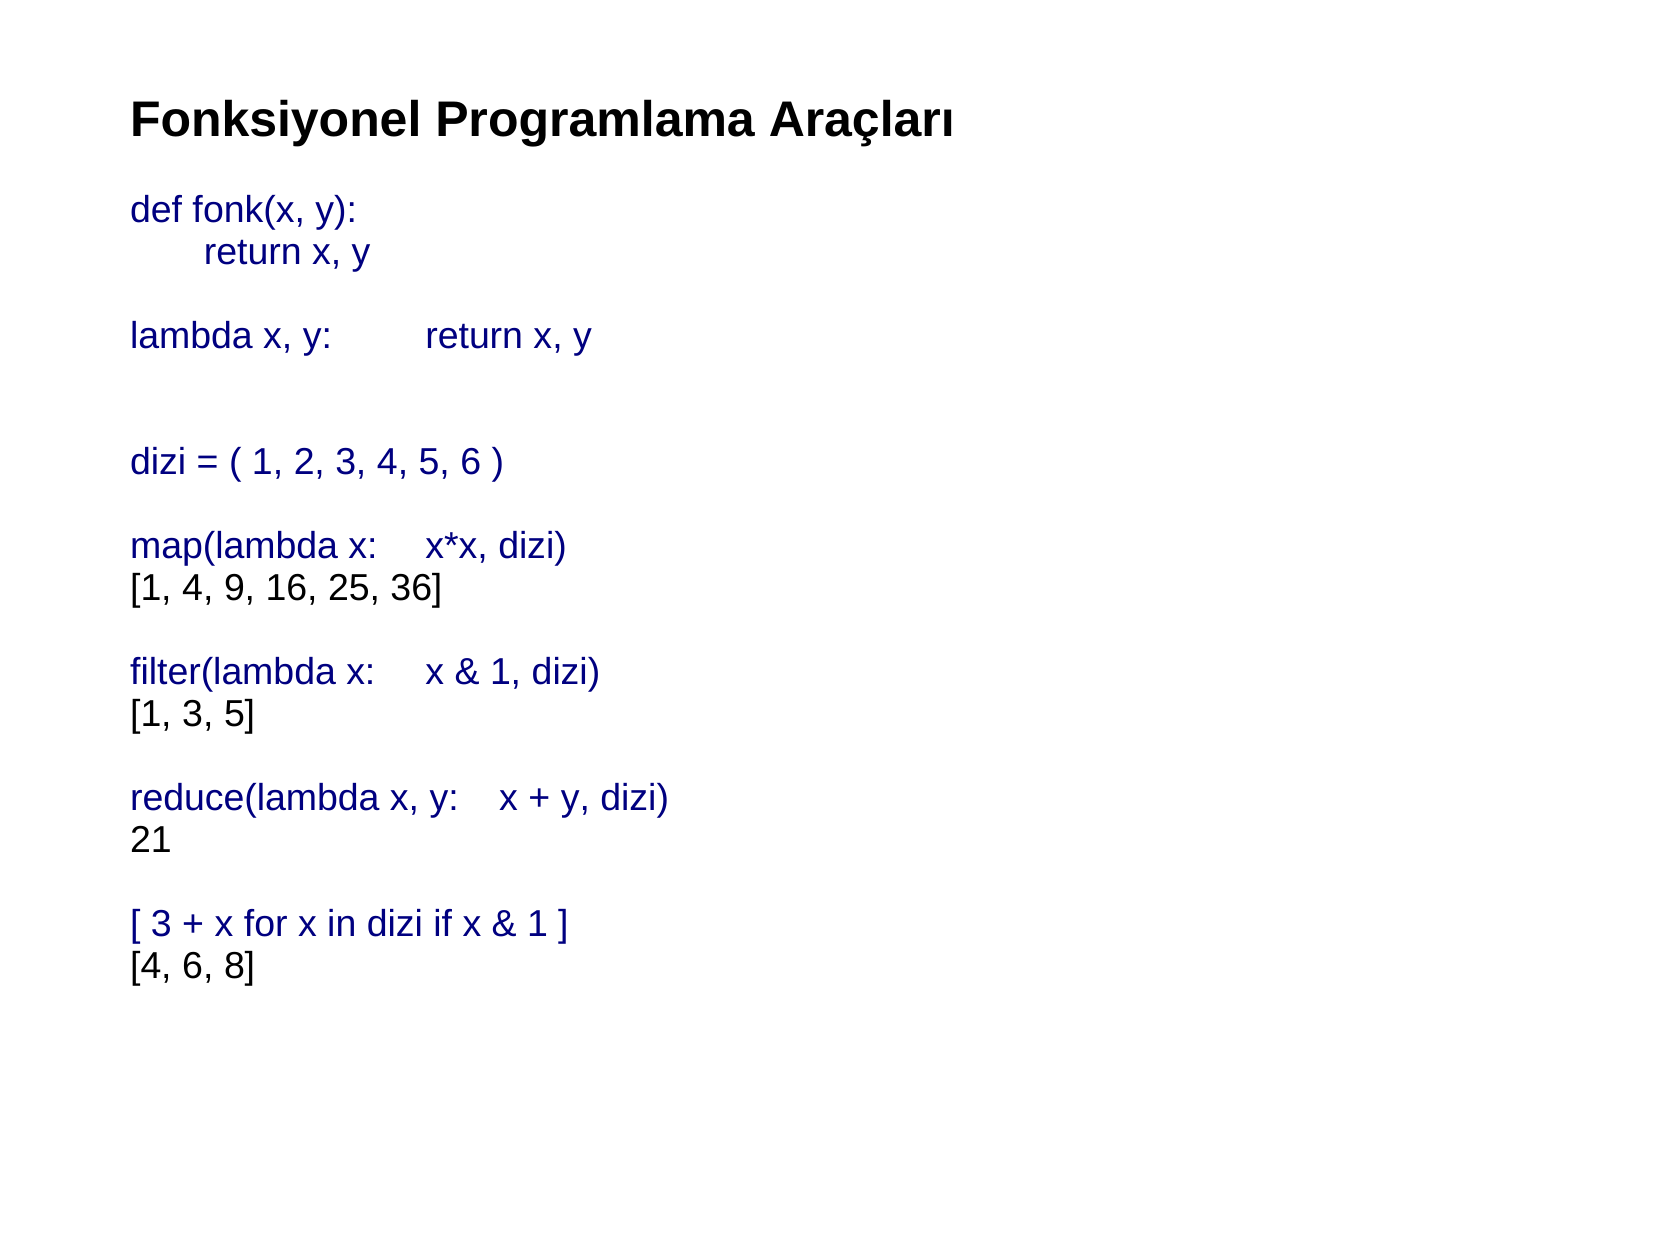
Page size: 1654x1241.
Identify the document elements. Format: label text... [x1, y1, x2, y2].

text_box Fonksiyonel Programlama Araçları def fonk(x, y): return x, y lambda x, y: return x, y dizi = ( 1, 2, 3, 4, 5, 6 ) map(lambda x: x*x, dizi) [1, 4, 9, 16, 25, 36] filter(lambda x: x & 1, dizi) [1, 3, 5] reduce(lambda x, y: x + y, dizi) 21 [ 3 + x for x in dizi if x & 1 ] [4, 6, 8] [115, 83, 1536, 1186]
